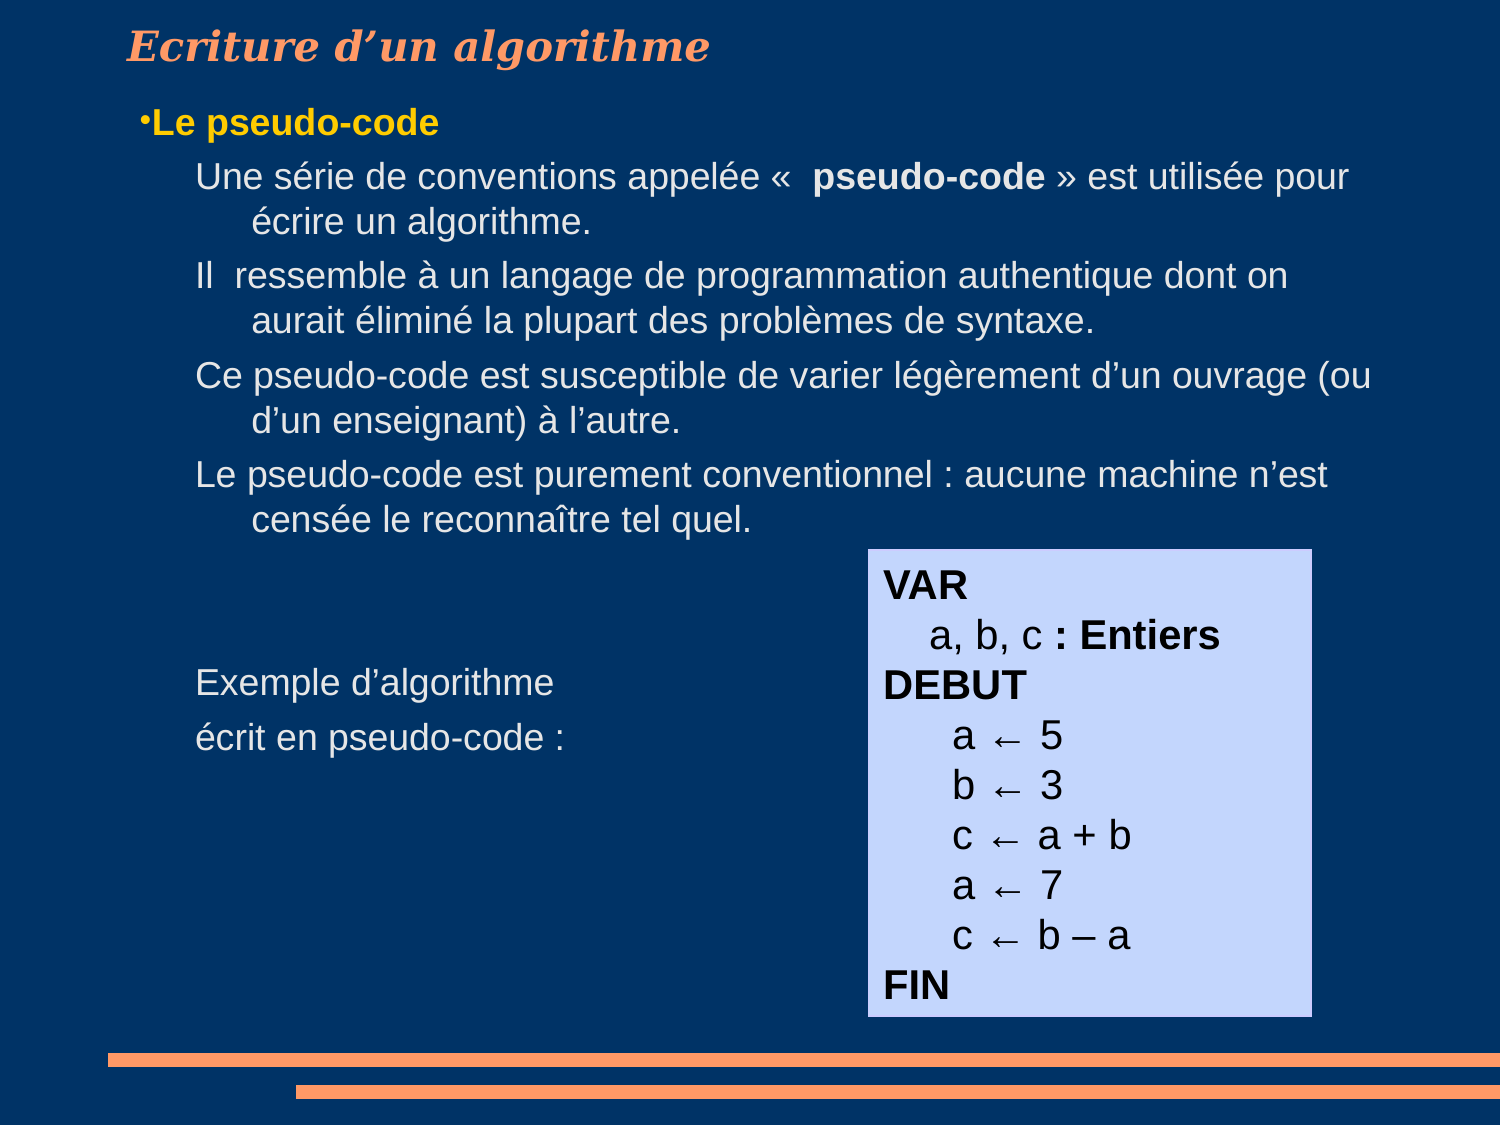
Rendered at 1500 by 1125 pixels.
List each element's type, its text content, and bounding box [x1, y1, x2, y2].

text_box VAR a, b, c : Entiers DEBUT a ← 5 b ← 3 c ← a + b a ← 7 c ← b – a FIN [868, 550, 1312, 1016]
title Ecriture d’un algorithme [112, 0, 1388, 91]
list Le pseudo-code Une série de conventions appelée « pseudo-code » est utilisée pour écrire un algorithme. Il ressemble à un langage de programmation authentique dont on aurait éliminé la plupart des problèmes de syntaxe. Ce pseudo-code est susceptible de varier légèrement d’un ouvrage (ou d’un enseignant) à l’autre. Le pseudo-code est purement conventionnel : aucune machine n’est censée le reconnaître tel quel. Exemple d’algorithme écrit en pseudo-code : [123, 90, 1399, 863]
